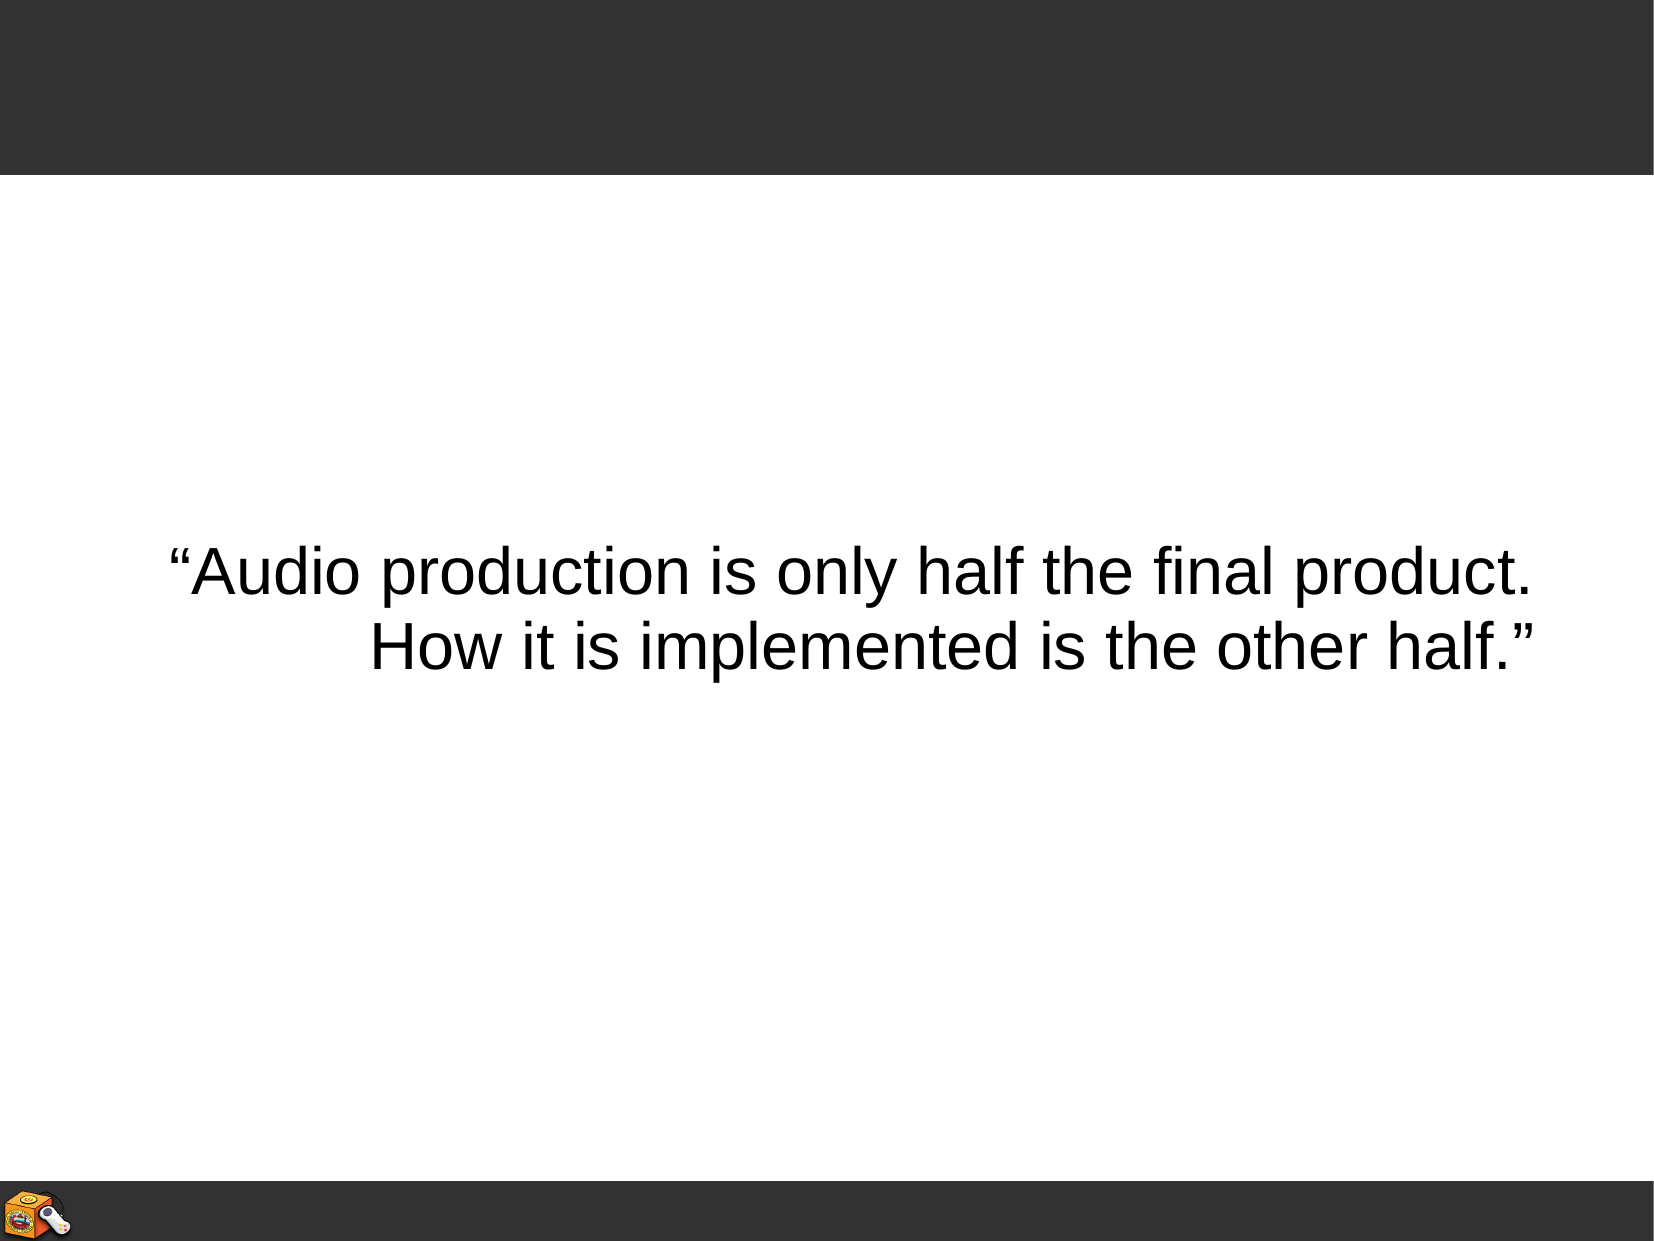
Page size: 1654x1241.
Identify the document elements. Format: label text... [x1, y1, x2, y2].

picture [0, 1181, 1654, 1241]
picture [0, 0, 1654, 175]
text_box “Audio production is only half the final product. How it is implemented is the other half.” [59, 265, 1536, 1089]
